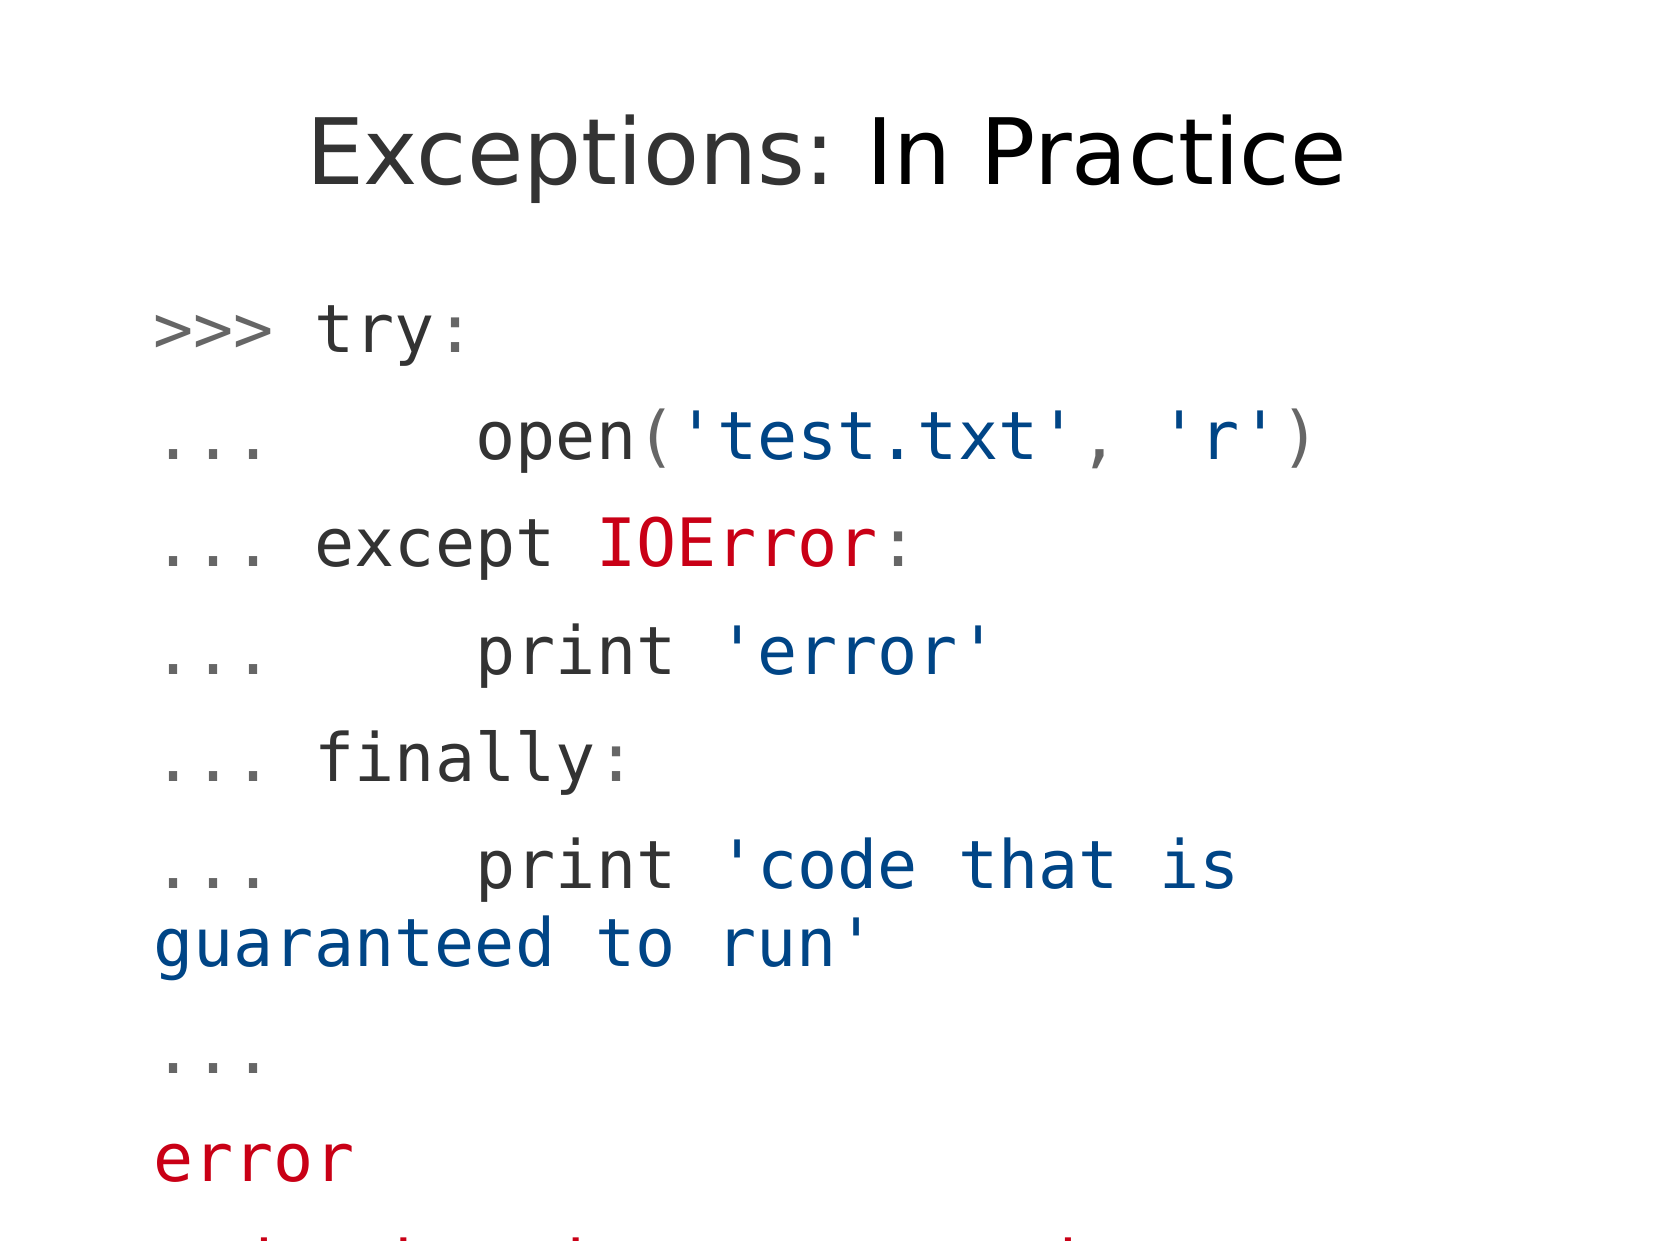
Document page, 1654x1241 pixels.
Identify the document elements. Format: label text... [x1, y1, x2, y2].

title Exceptions: In Practice [82, 56, 1571, 250]
list >>> try: ... open('test.txt', 'r') ... except IOError: ... print 'error' ... finally: ... print 'code that is guaranteed to run' ... error code that is guaranteed to run [82, 290, 1571, 1109]
